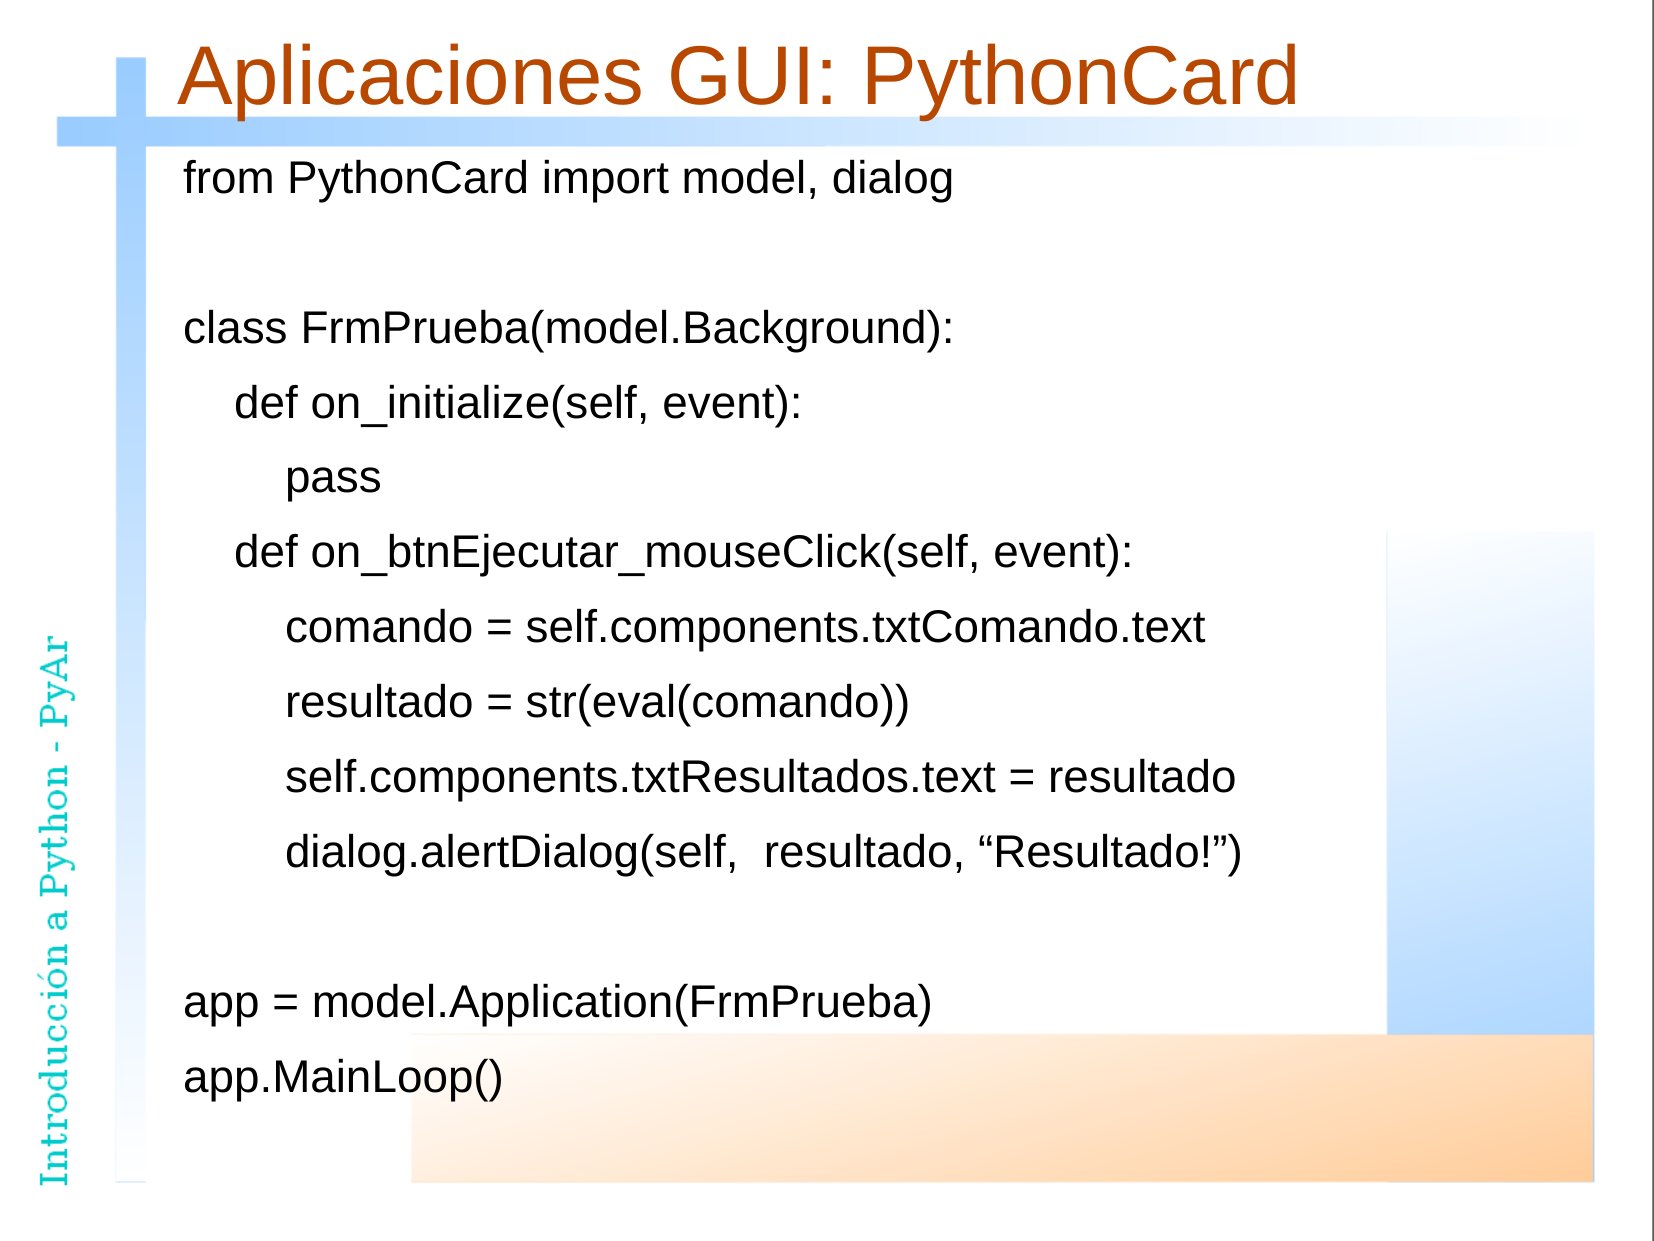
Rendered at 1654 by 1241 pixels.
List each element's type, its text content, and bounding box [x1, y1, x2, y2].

text_box from PythonCard import model, dialog class FrmPrueba(model.Background): def on_initialize(self, event): pass def on_btnEjecutar_mouseClick(self, event): comando = self.components.txtComando.text resultado = str(eval(comando)) self.components.txtResultados.text = resultado dialog.alertDialog(self, resultado, “Resultado!”) app = model.Application(FrmPrueba) app.MainLoop() [147, 147, 1595, 1182]
picture [0, 0, 1654, 1241]
title Aplicaciones GUI: PythonCard [177, 0, 1595, 147]
